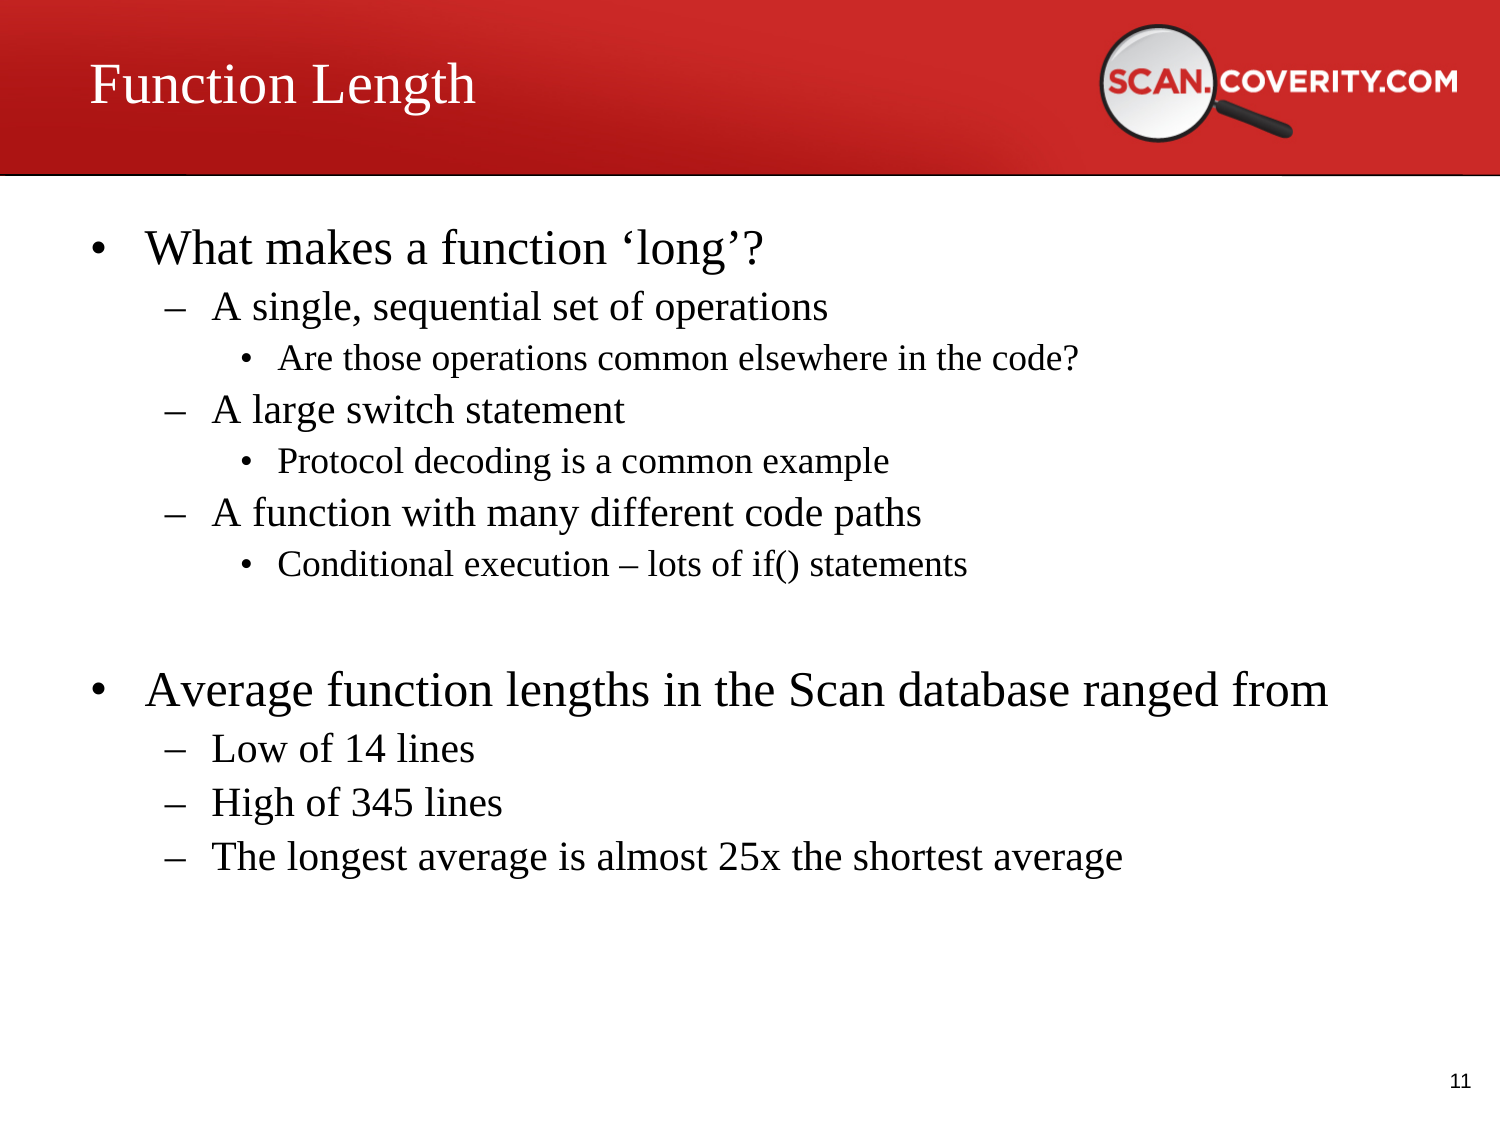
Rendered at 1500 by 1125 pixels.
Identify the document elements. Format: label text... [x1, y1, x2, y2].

list What makes a function ‘long’? A single, sequential set of operations Are those operations common elsewhere in the code? A large switch statement Protocol decoding is a common example A function with many different code paths Conditional execution – lots of if() statements Average function lengths in the Scan database ranged from Low of 14 lines High of 345 lines The longest average is almost 25x the shortest average [75, 212, 1426, 1001]
title Function Length [74, 24, 1100, 143]
picture [0, 0, 1500, 174]
